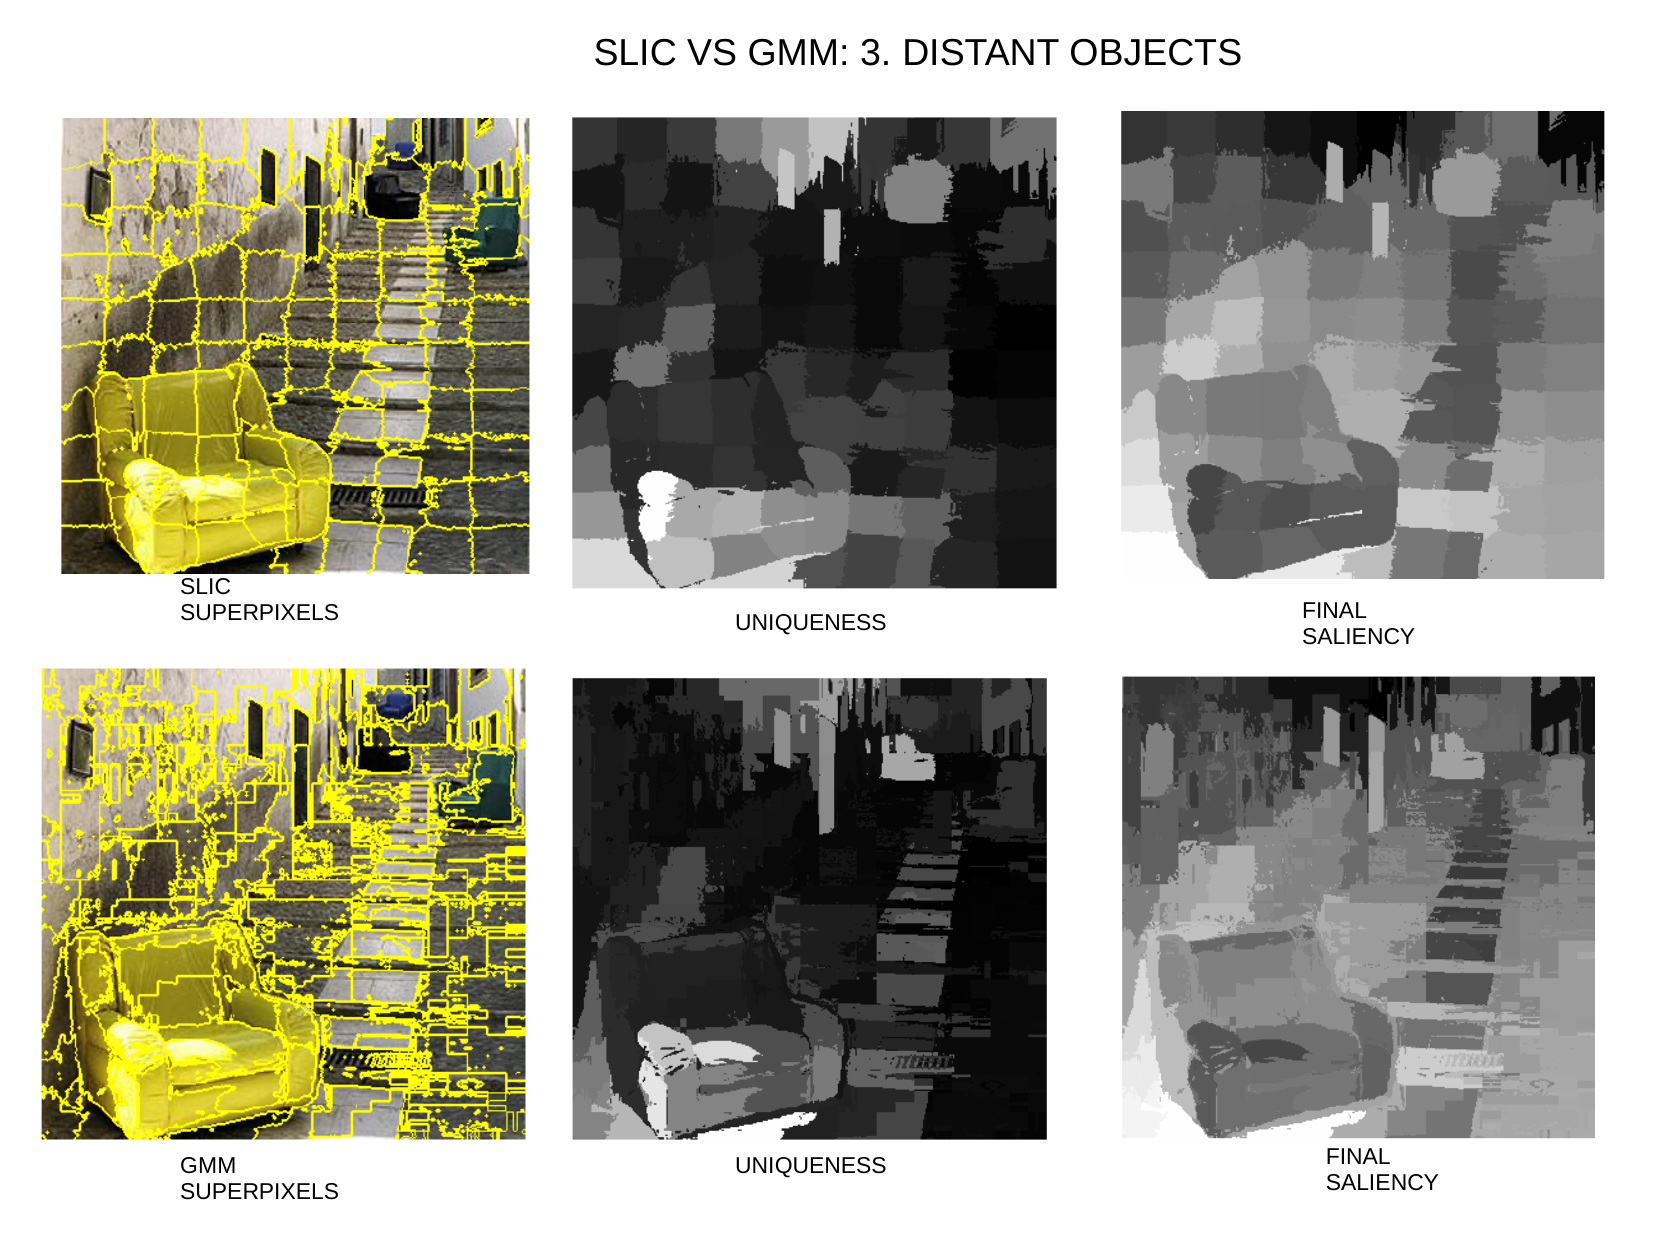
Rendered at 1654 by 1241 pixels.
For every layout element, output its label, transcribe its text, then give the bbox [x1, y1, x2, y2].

picture [1116, 673, 1595, 1142]
text_box GMM SUPERPIXELS [165, 1145, 355, 1226]
text_box SLIC VS GMM: 3. DISTANT OBJECTS [578, 23, 1312, 83]
text_box UNIQUENESS [720, 1145, 910, 1193]
text_box FINAL SALIENCY [1287, 590, 1453, 659]
picture [569, 672, 1052, 1146]
picture [1120, 111, 1607, 579]
text_box UNIQUENESS [720, 602, 910, 650]
picture [566, 115, 1058, 591]
picture [59, 118, 532, 574]
text_box FINAL SALIENCY [1311, 1136, 1477, 1217]
text_box SLIC SUPERPIXELS [165, 566, 355, 659]
picture [38, 661, 532, 1146]
